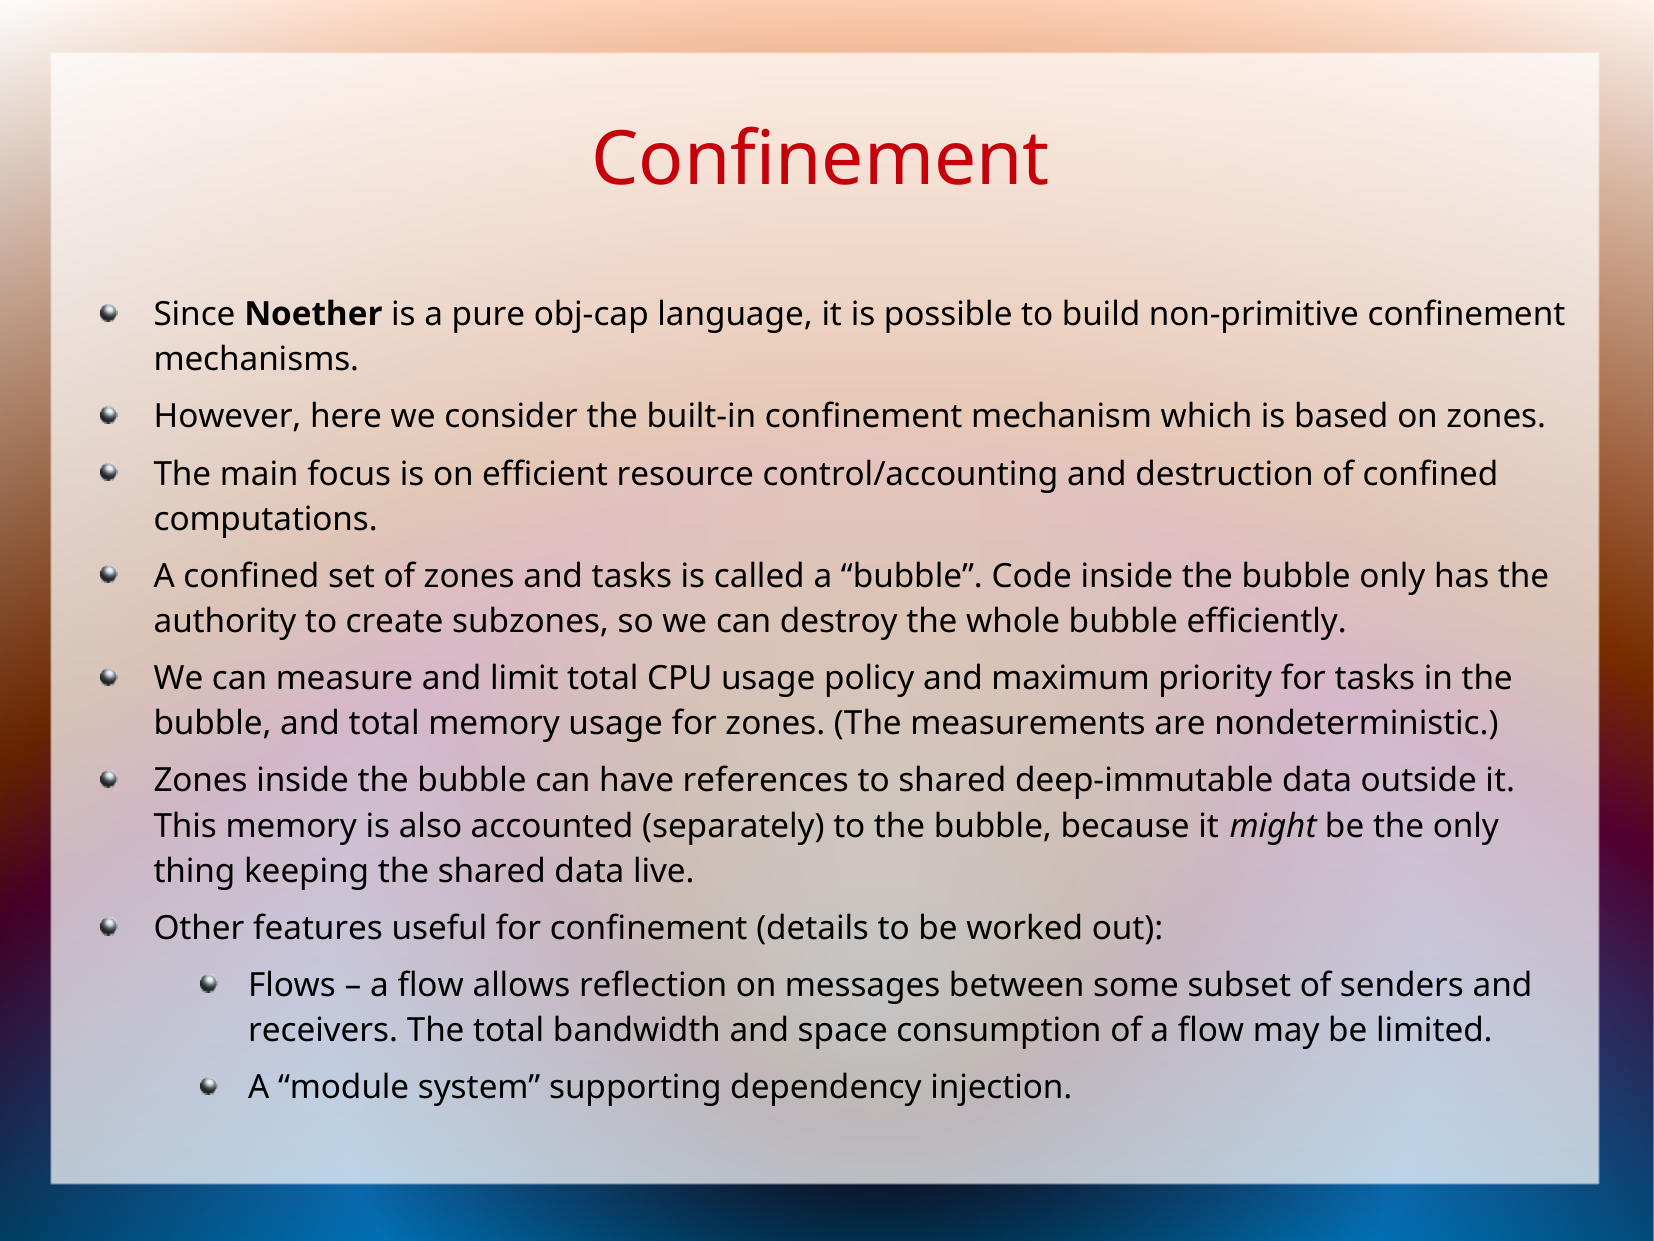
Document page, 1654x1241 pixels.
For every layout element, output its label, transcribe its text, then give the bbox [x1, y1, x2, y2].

list Since Noether is a pure obj-cap language, it is possible to build non-primitive confinement mechanisms. However, here we consider the built-in confinement mechanism which is based on zones. The main focus is on efficient resource control/accounting and destruction of confined computations. A confined set of zones and tasks is called a “bubble”. Code inside the bubble only has the authority to create subzones, so we can destroy the whole bubble efficiently. We can measure and limit total CPU usage policy and maximum priority for tasks in the bubble, and total memory usage for zones. (The measurements are nondeterministic.) Zones inside the bubble can have references to shared deep-immutable data outside it. This memory is also accounted (separately) to the bubble, because it might be the only thing keeping the shared data live. Other features useful for confinement (details to be worked out): Flows – a flow allows reflection on messages between some subset of senders and receivers. The total bandwidth and space consumption of a flow may be limited. A “module system” supporting dependency injection. [82, 290, 1571, 1094]
picture [0, 0, 1654, 1241]
title Confinement [76, 59, 1565, 252]
